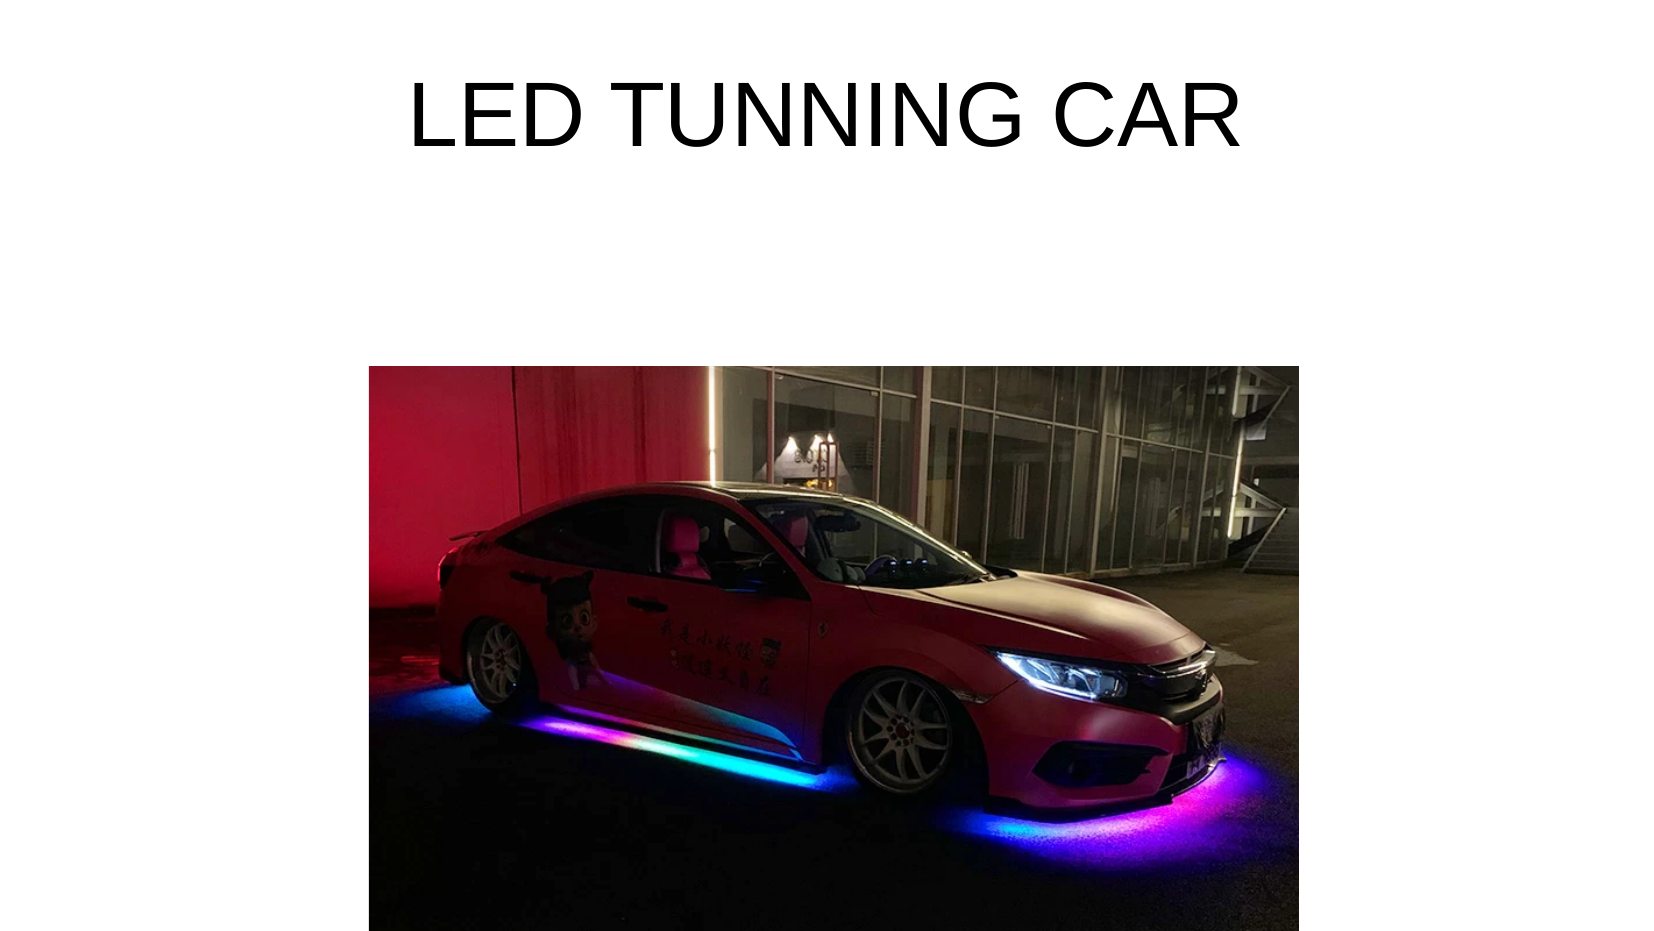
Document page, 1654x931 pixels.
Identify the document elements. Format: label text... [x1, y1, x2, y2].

picture [368, 366, 1299, 931]
title LED TUNNING CAR [82, 37, 1571, 193]
